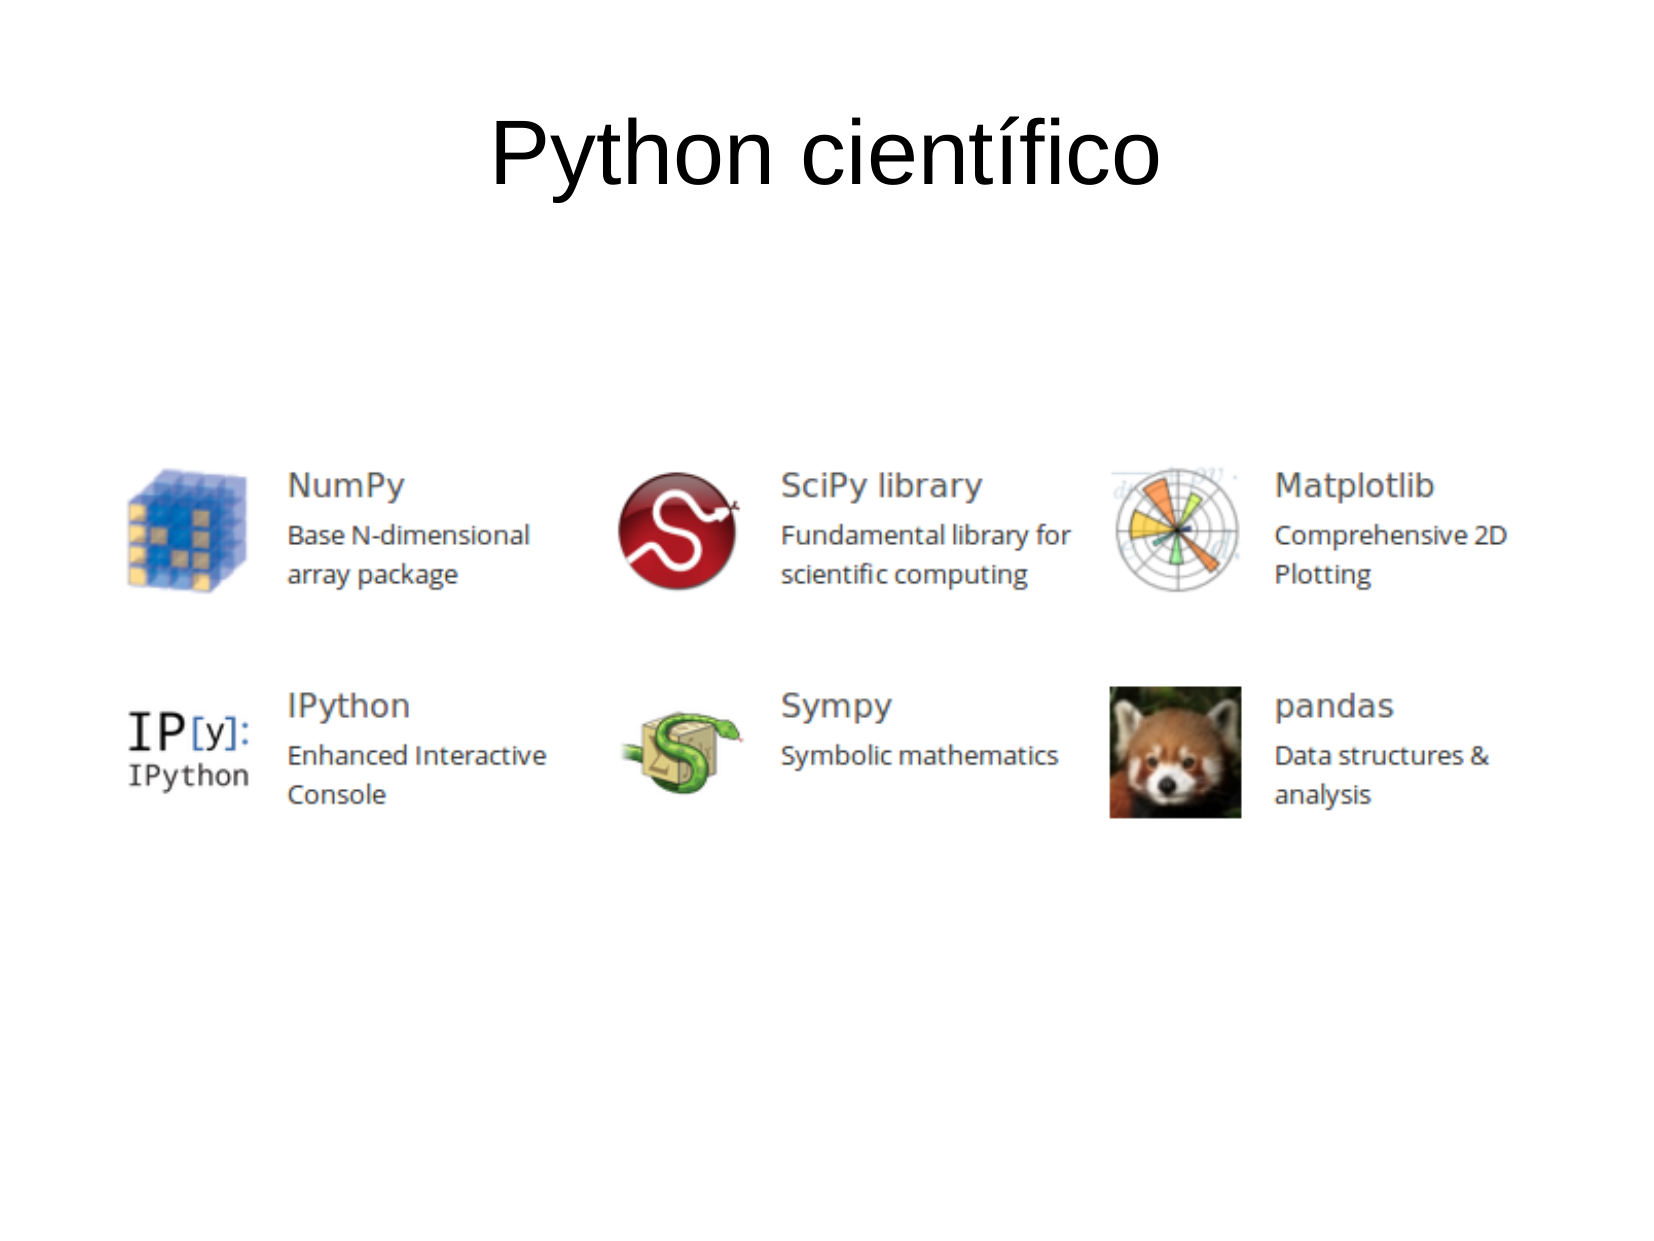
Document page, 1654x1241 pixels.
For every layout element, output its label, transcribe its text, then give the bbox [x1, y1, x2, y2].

picture [82, 440, 1571, 860]
title Python científico [82, 49, 1571, 257]
